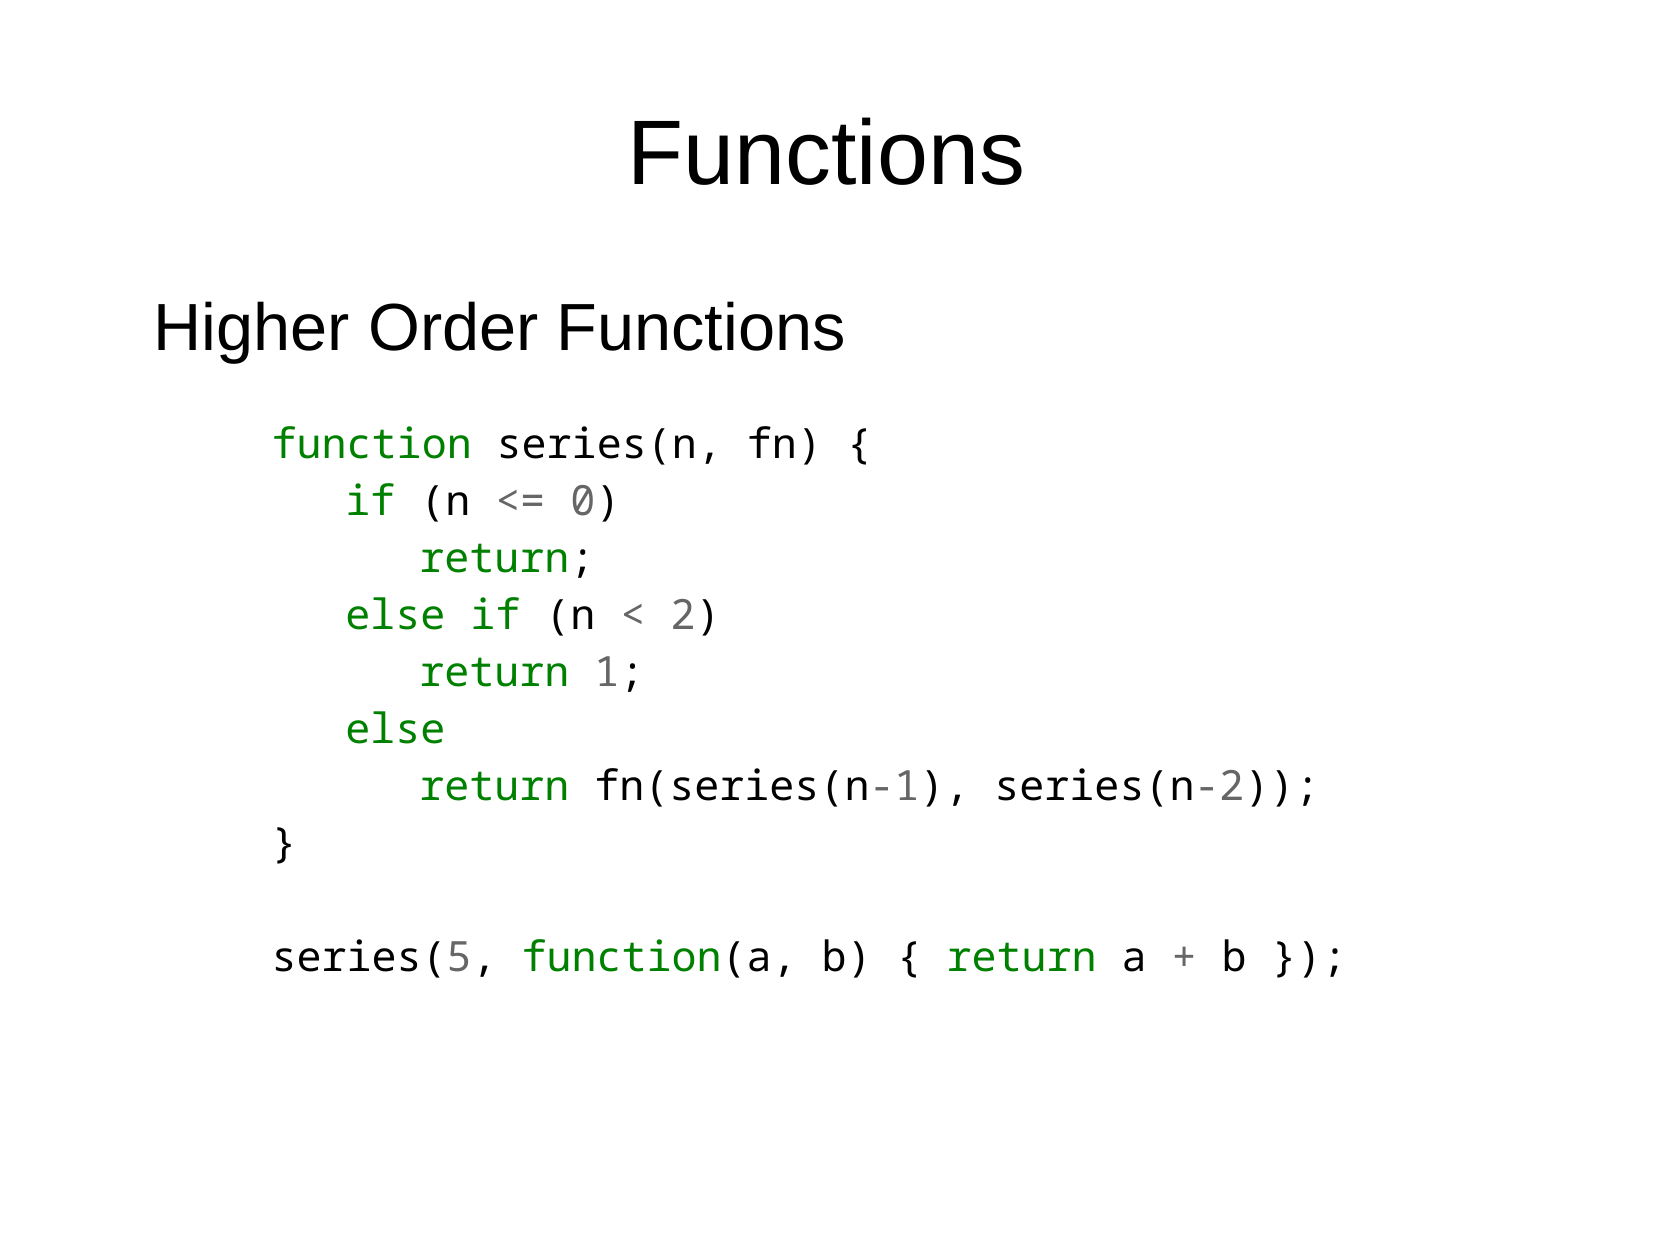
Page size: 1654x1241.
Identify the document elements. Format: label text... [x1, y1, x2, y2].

text_box function series(n, fn) { if (n <= 0) return; else if (n < 2) return 1; else return fn(series(n-1), series(n-2)); } series(5, function(a, b) { return a + b }); [271, 413, 1358, 899]
list Higher Order Functions [82, 290, 1571, 1010]
title Functions [82, 49, 1571, 257]
